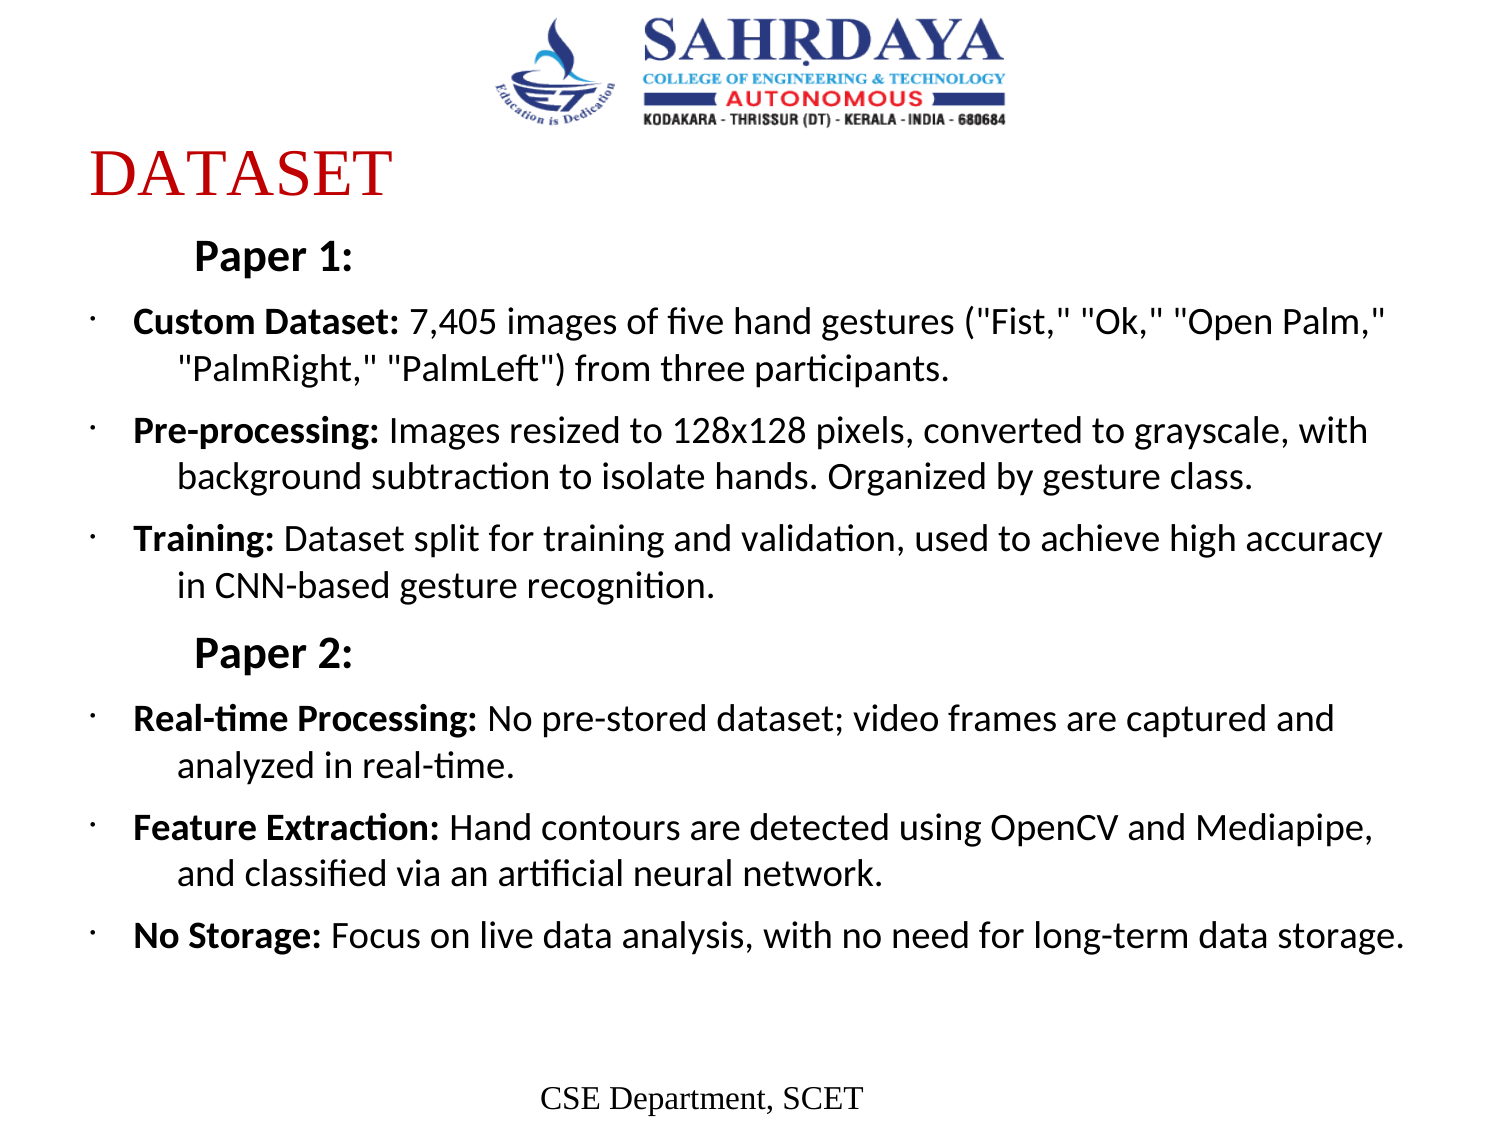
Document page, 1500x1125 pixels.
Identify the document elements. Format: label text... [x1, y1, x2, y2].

title DATASET [75, 75, 1425, 217]
text_box CSE Department, SCET​ [525, 1068, 976, 1125]
picture [460, 0, 1038, 148]
list Paper 1: Custom Dataset: 7,405 images of five hand gestures ("Fist," "Ok," "Open Palm," "PalmRight," "PalmLeft") from three participants. Pre-processing: Images resized to 128x128 pixels, converted to grayscale, with background subtraction to isolate hands. Organized by gesture class. Training: Dataset split for training and validation, used to achieve high accuracy in CNN-based gesture recognition. Paper 2: Real-time Processing: No pre-stored dataset; video frames are captured and analyzed in real-time. Feature Extraction: Hand contours are detected using OpenCV and Mediapipe, and classified via an artificial neural network. No Storage: Focus on live data analysis, with no need for long-term data storage. [75, 217, 1425, 1005]
